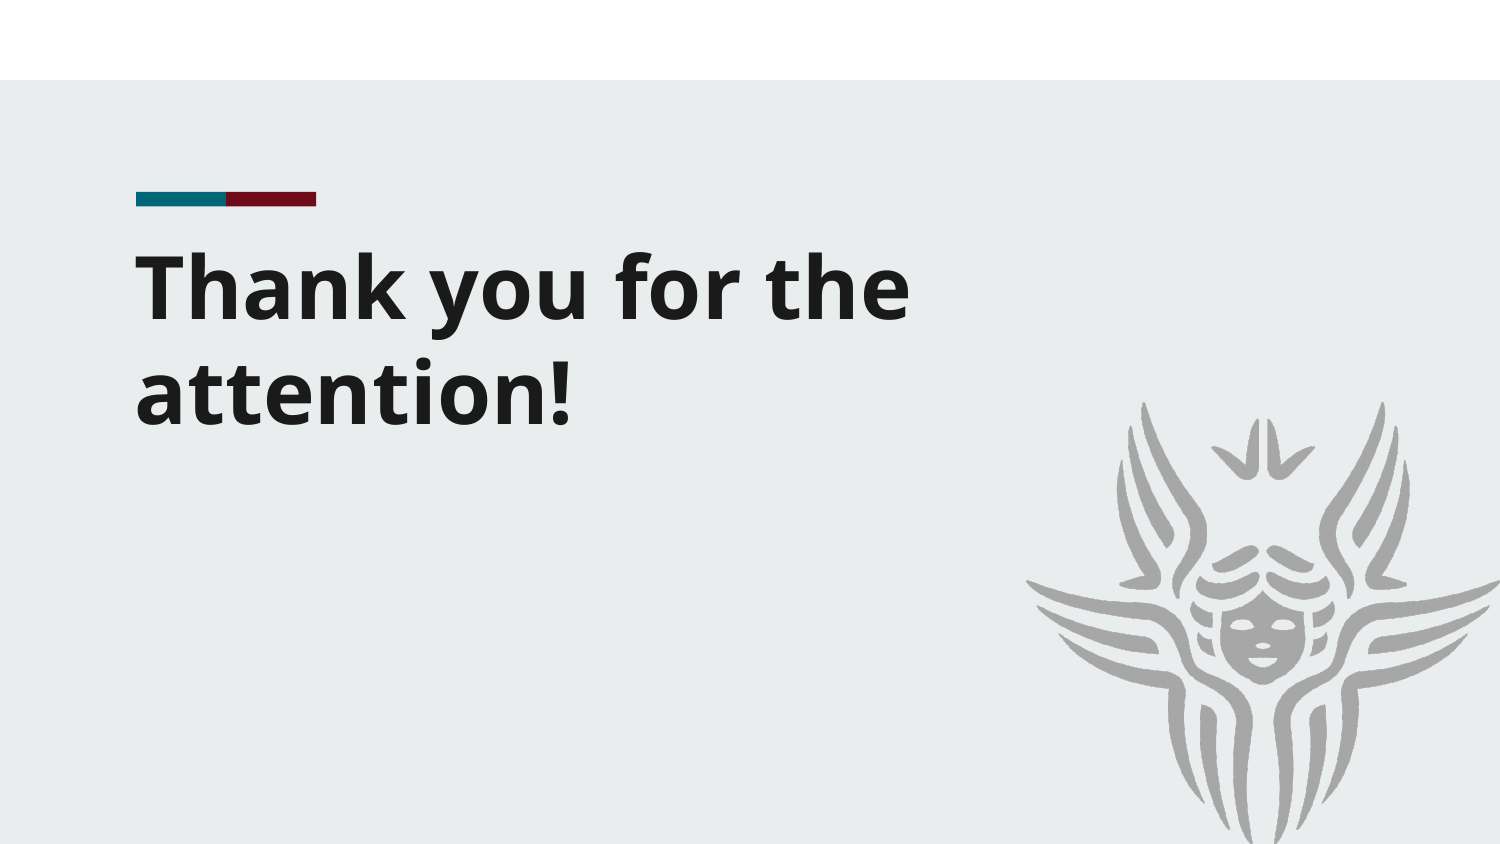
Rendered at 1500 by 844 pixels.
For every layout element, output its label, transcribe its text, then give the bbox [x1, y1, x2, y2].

picture [1026, 402, 1500, 844]
title Thank you for the attention! [119, 216, 1381, 343]
